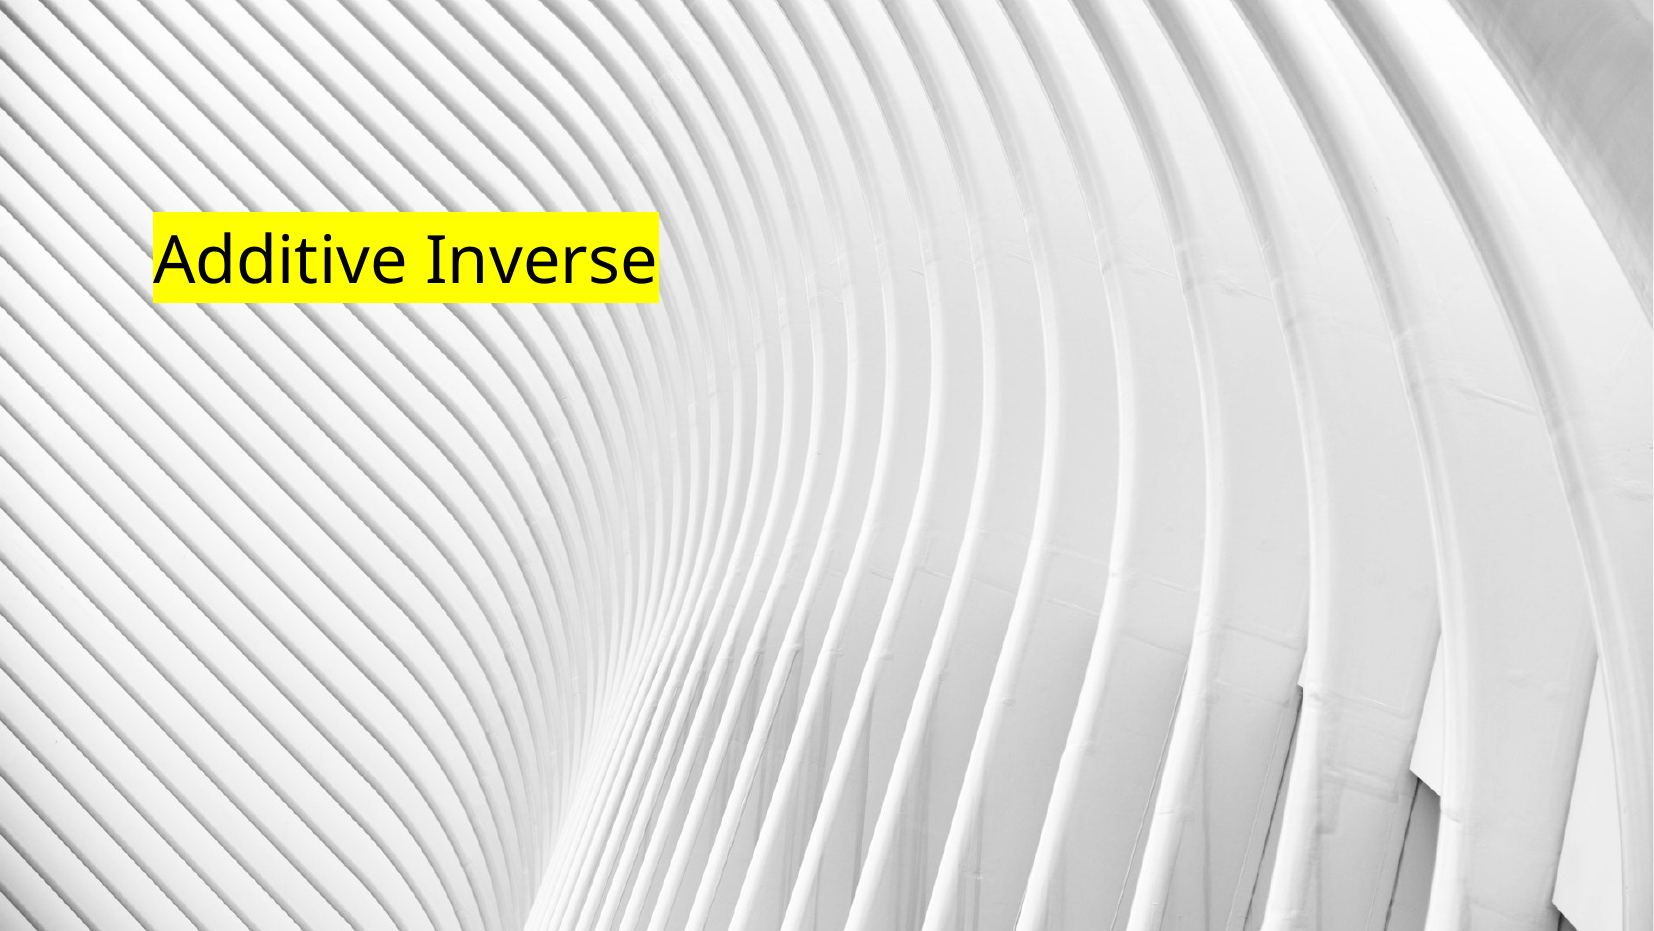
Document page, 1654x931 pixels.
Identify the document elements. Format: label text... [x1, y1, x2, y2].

picture [0, 0, 1654, 931]
list Additive Inverse [82, 217, 1571, 839]
